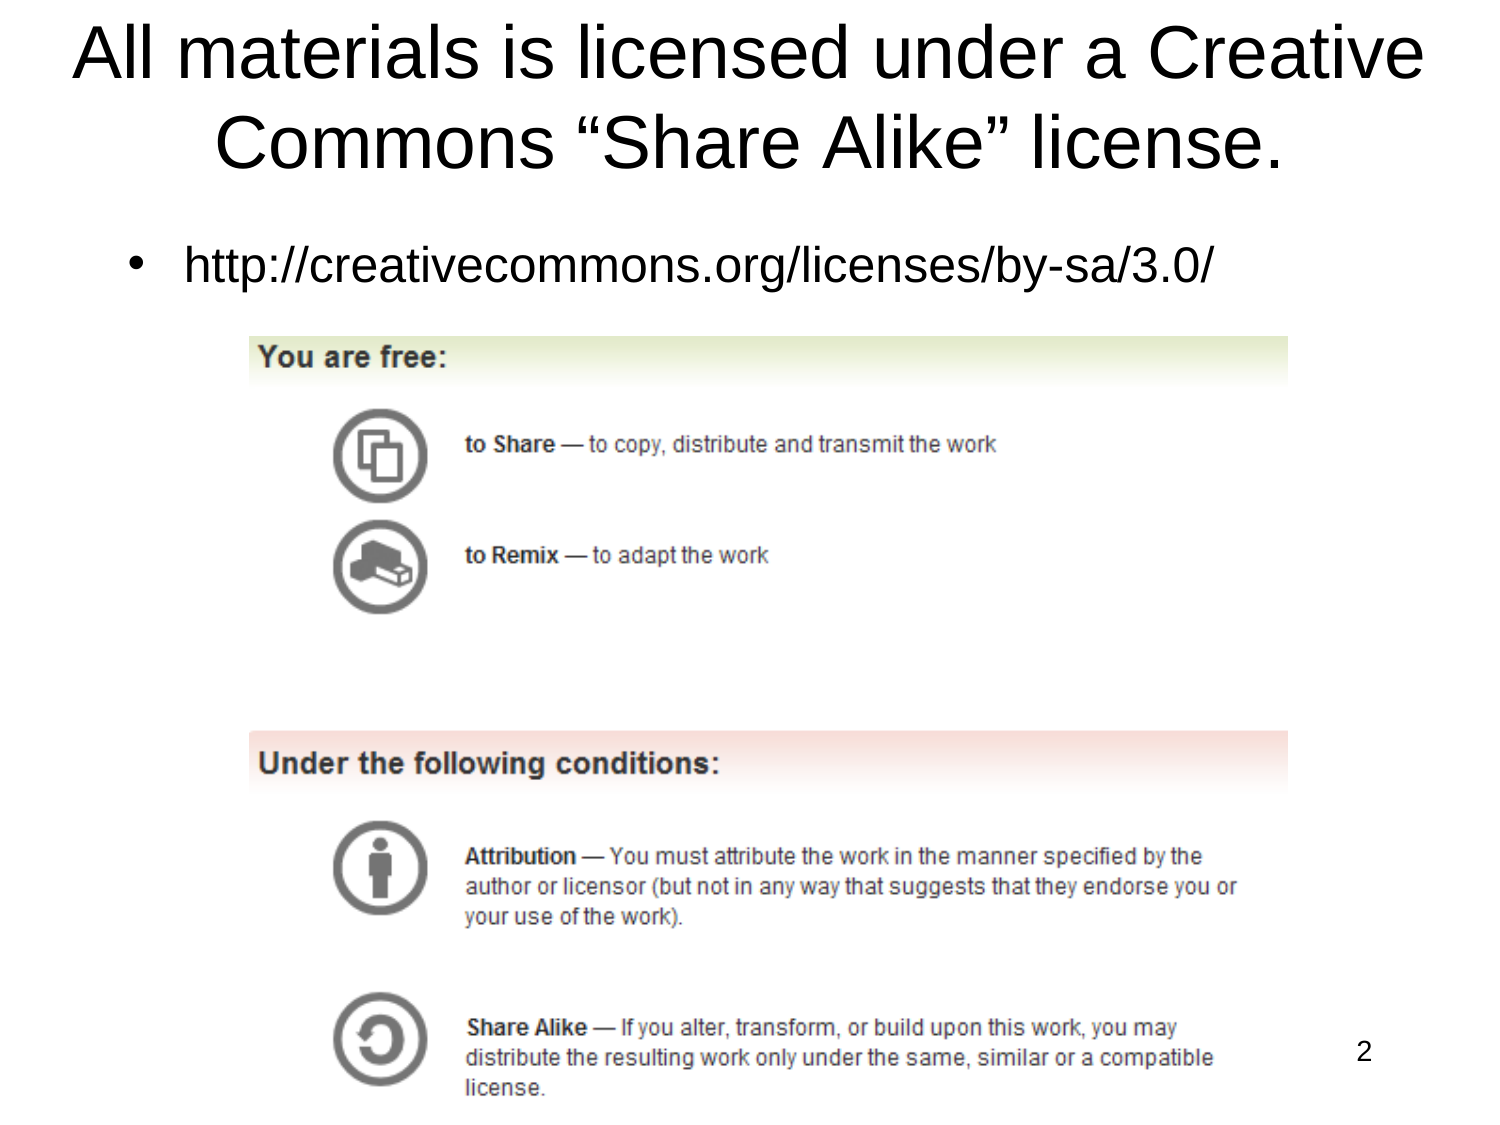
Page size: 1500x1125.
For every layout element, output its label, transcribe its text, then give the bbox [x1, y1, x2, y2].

picture [249, 336, 1288, 1113]
title All materials is licensed under a Creative Commons “Share Alike” license. [0, 0, 1500, 192]
list http://creativecommons.org/licenses/by-sa/3.0/ [112, 224, 1388, 901]
text_box <number> [1288, 1025, 1388, 1101]
